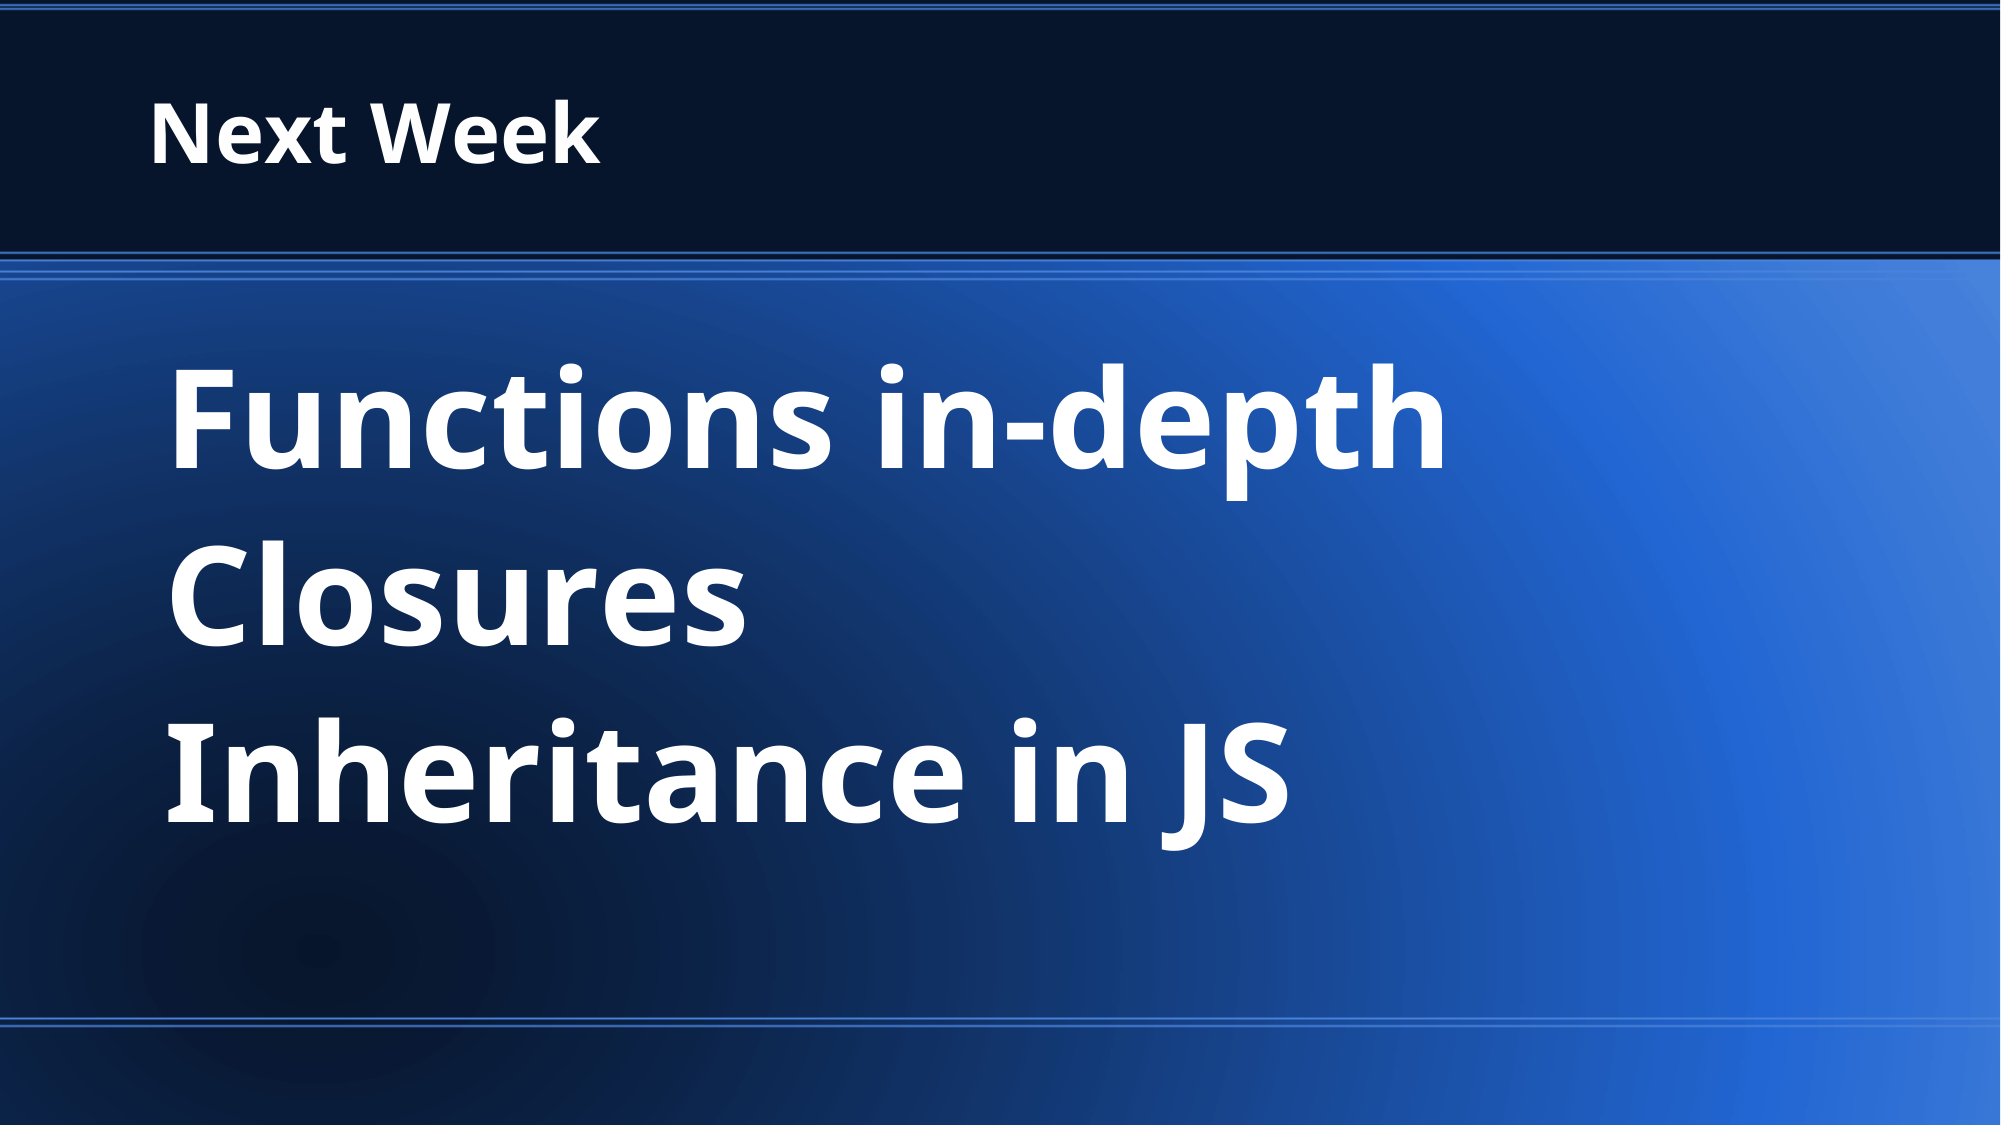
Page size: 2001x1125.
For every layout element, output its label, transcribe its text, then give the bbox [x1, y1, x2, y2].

picture [0, 0, 2001, 1125]
list Functions in-depth Closures Inheritance in JS [93, 323, 1825, 920]
title Next Week [132, 73, 1868, 233]
